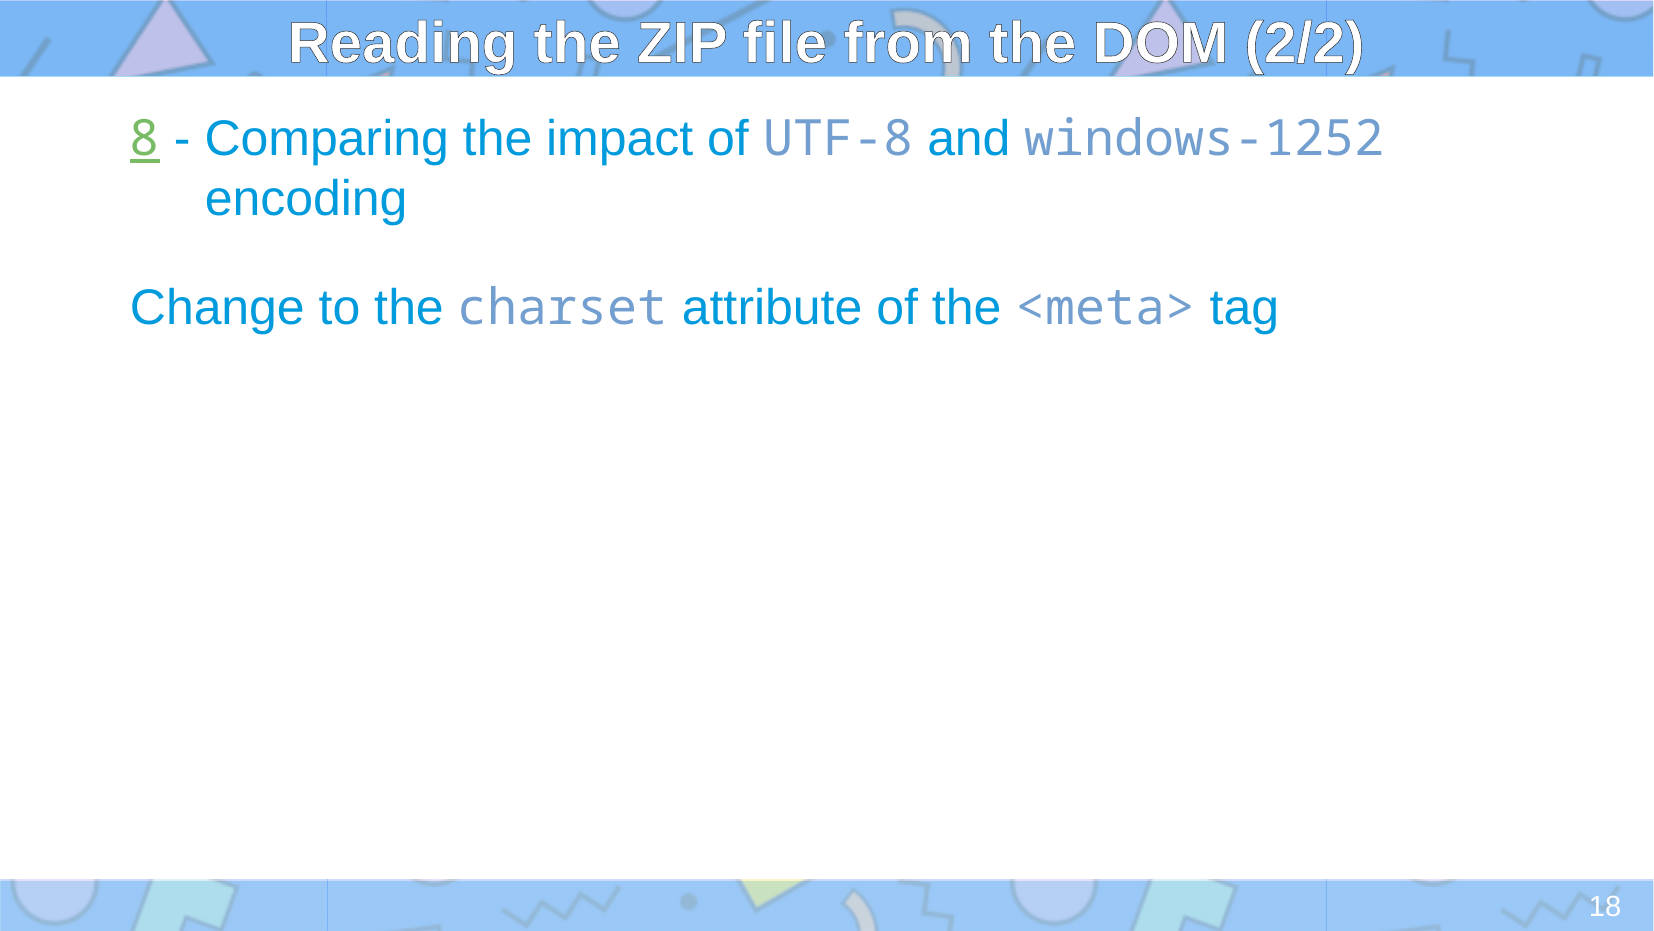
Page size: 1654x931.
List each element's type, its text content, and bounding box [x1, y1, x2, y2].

picture [0, 879, 1654, 931]
title Reading the ZIP file from the DOM (2/2) [59, 3, 1595, 82]
picture [0, 0, 1654, 76]
list 8 - Comparing the impact of UTF-8 and windows-1252 encoding Change to the charset attribute of the <meta> tag [59, 101, 1595, 863]
